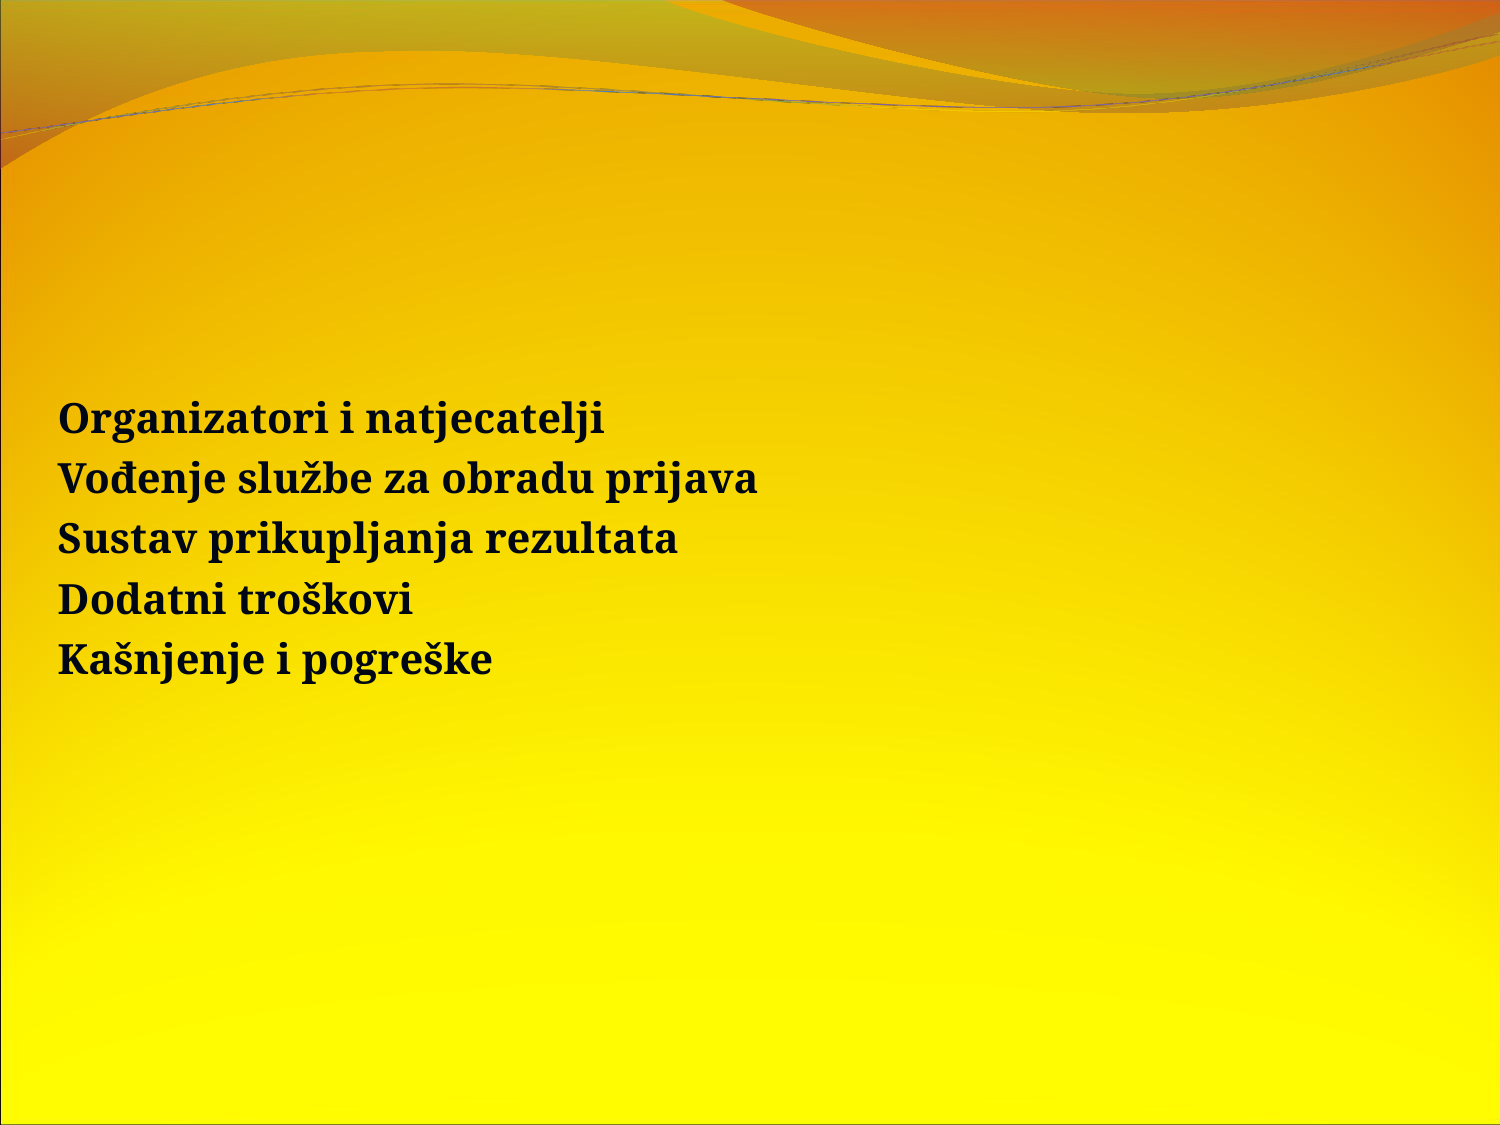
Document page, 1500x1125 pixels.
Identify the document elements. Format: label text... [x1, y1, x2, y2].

picture [0, 0, 1500, 1125]
text_box Organizatori i natjecatelji Vođenje službe za obradu prijava Sustav prikupljanja rezultata Dodatni troškovi Kašnjenje i pogreške [40, 383, 1329, 752]
